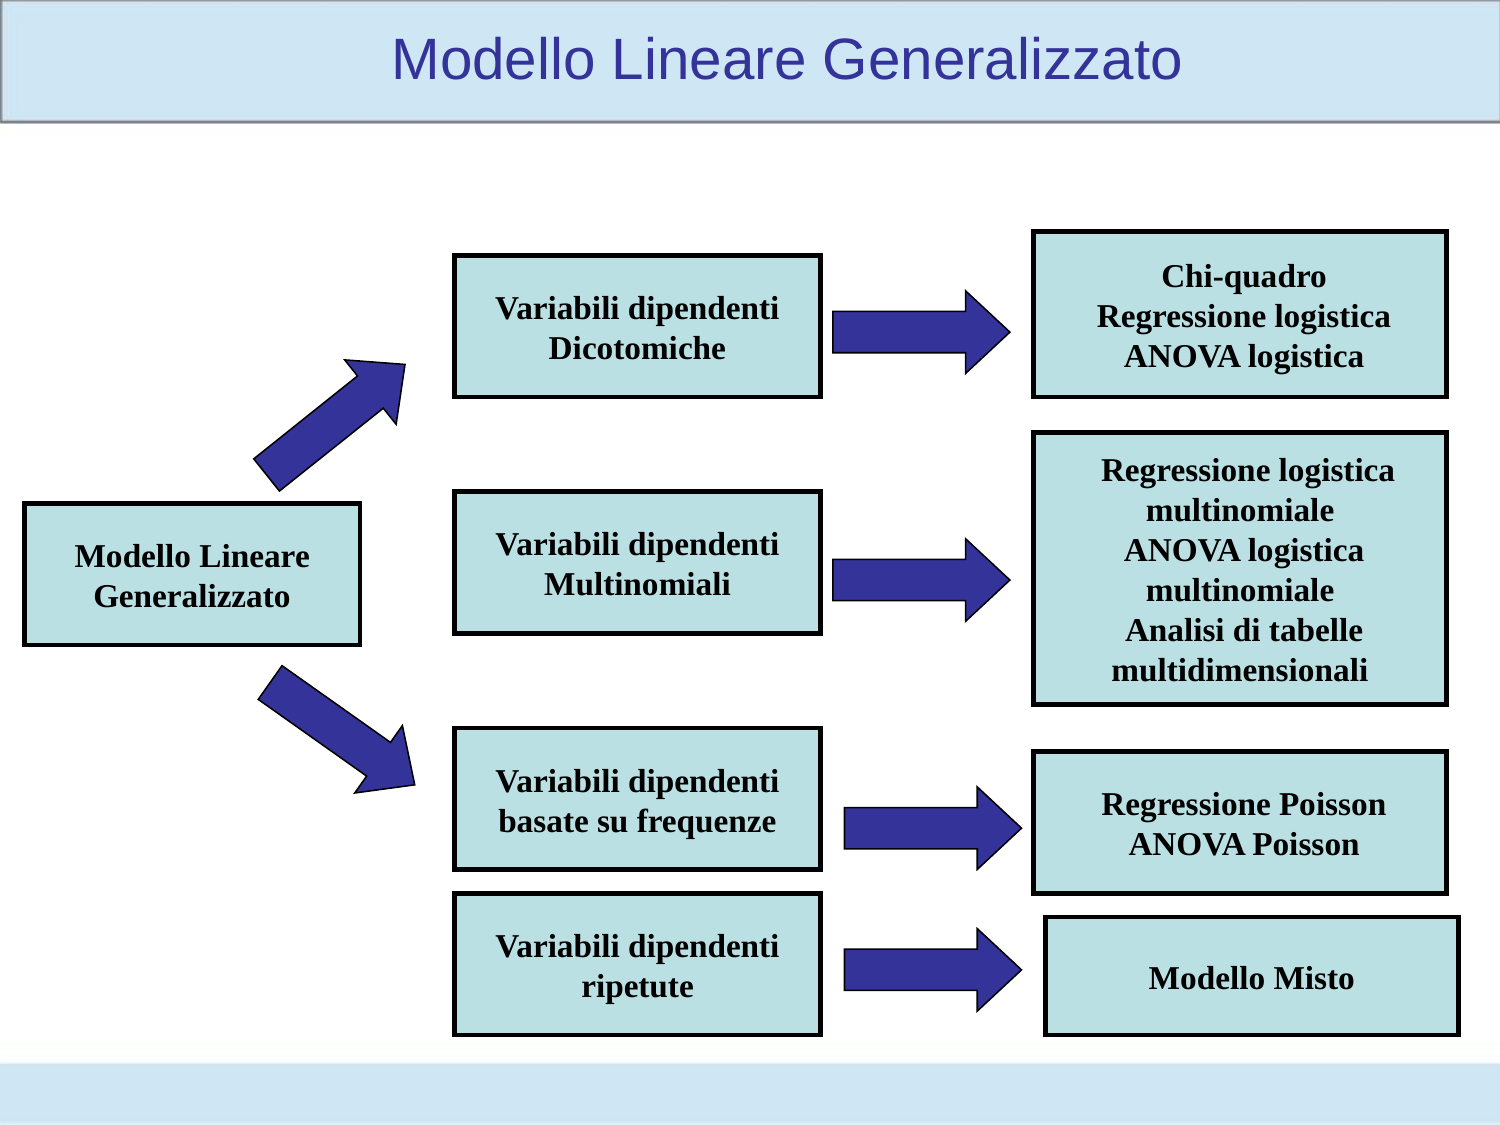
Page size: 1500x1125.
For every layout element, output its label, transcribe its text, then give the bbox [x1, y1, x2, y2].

text_box Modello Misto [1045, 916, 1459, 1035]
text_box Regressione Poisson ANOVA Poisson [1033, 751, 1447, 894]
text_box Variabili dipendenti Dicotomiche [454, 255, 821, 398]
text_box [832, 290, 1010, 374]
text_box Modello Lineare Generalizzato [24, 503, 361, 646]
text_box [253, 359, 406, 492]
title Modello Lineare Generalizzato [113, 0, 1463, 158]
text_box Regressione logistica multinomiale ANOVA logistica multinomiale Analisi di tabelle multidimensionali [1033, 432, 1447, 705]
text_box [832, 538, 1010, 622]
picture [0, 0, 1500, 1125]
text_box Variabili dipendenti ripetute [454, 893, 821, 1035]
text_box [844, 786, 1022, 870]
text_box [844, 928, 1022, 1012]
text_box [258, 665, 415, 793]
text_box Chi-quadro Regressione logistica ANOVA logistica [1033, 231, 1447, 398]
text_box Variabili dipendenti Multinomiali [454, 491, 821, 634]
text_box Variabili dipendenti basate su frequenze [454, 727, 821, 870]
